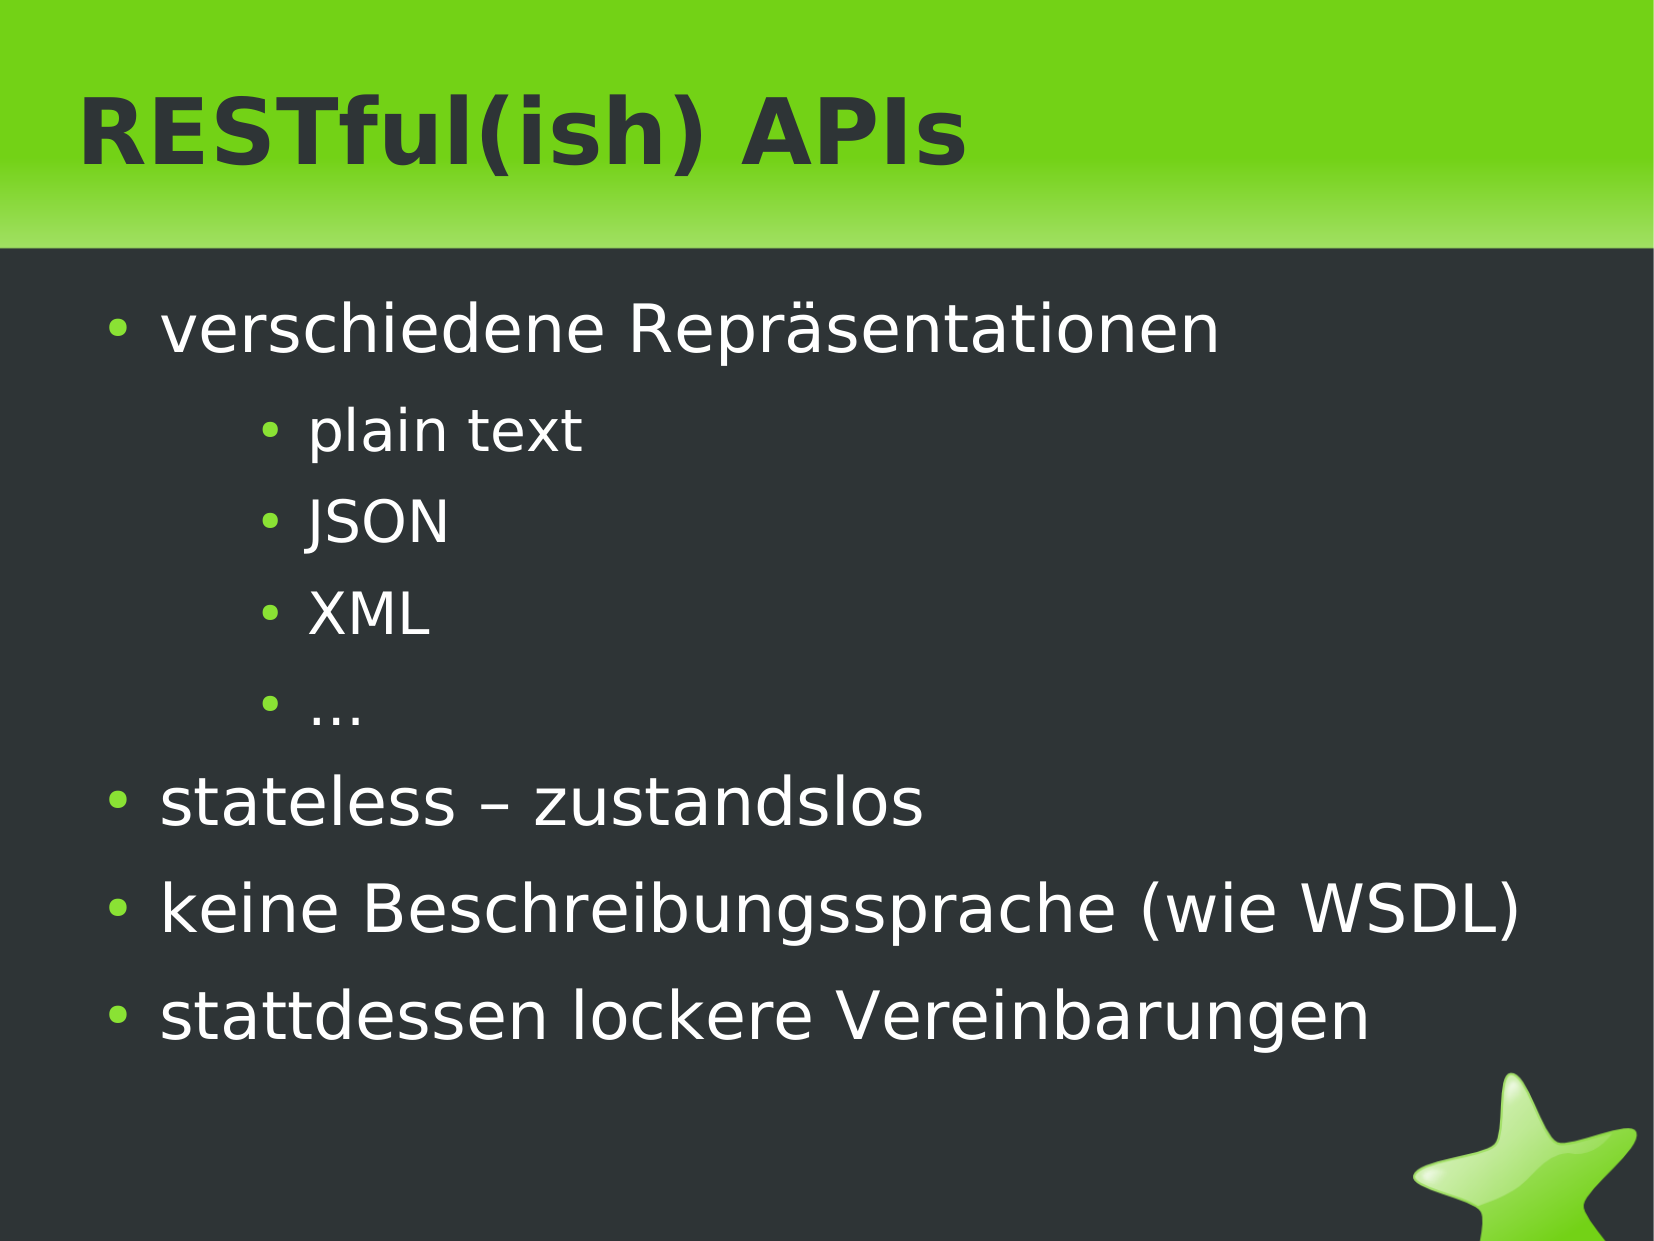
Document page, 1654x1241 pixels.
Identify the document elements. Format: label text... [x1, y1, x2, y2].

title RESTful(ish) APIs [76, 29, 1565, 237]
picture [0, 0, 1654, 1241]
list verschiedene Repräsentationen plain text JSON XML … stateless – zustandslos keine Beschreibungssprache (wie WSDL) stattdessen lockere Vereinbarungen [70, 290, 1559, 1182]
